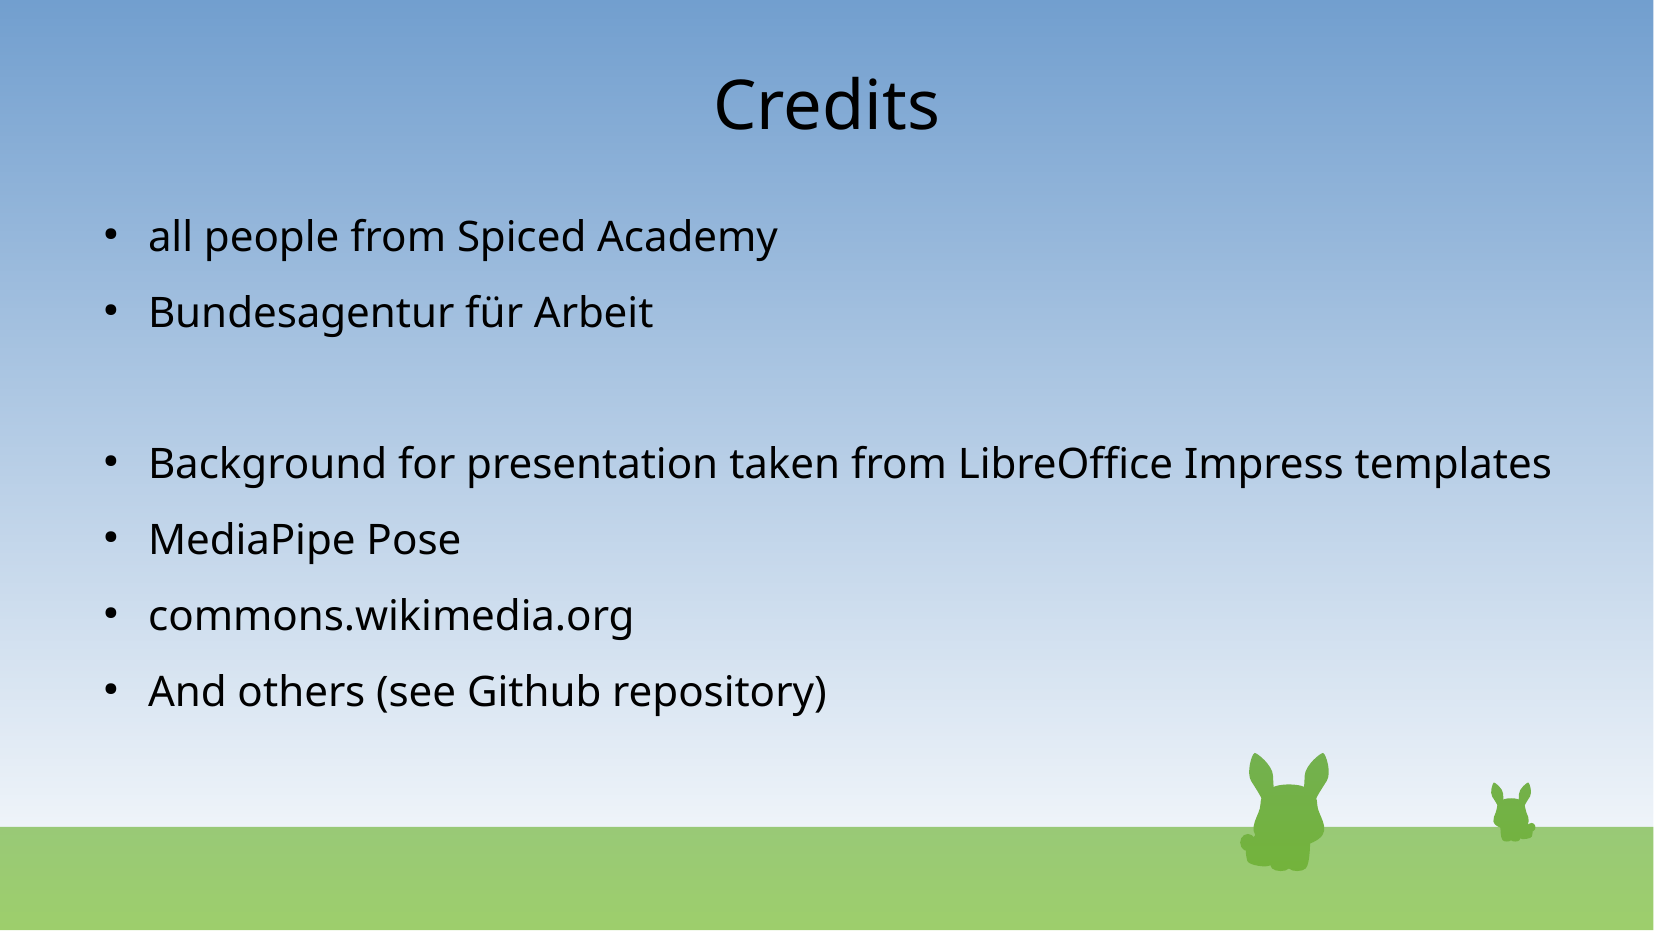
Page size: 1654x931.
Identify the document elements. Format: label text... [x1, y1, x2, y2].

list all people from Spiced Academy Bundesagentur für Arbeit Background for presentation taken from LibreOffice Impress templates MediaPipe Pose commons.wikimedia.org And others (see Github repository) [88, 206, 1565, 739]
title Credits [88, 29, 1565, 178]
text_box [0, 0, 1654, 931]
